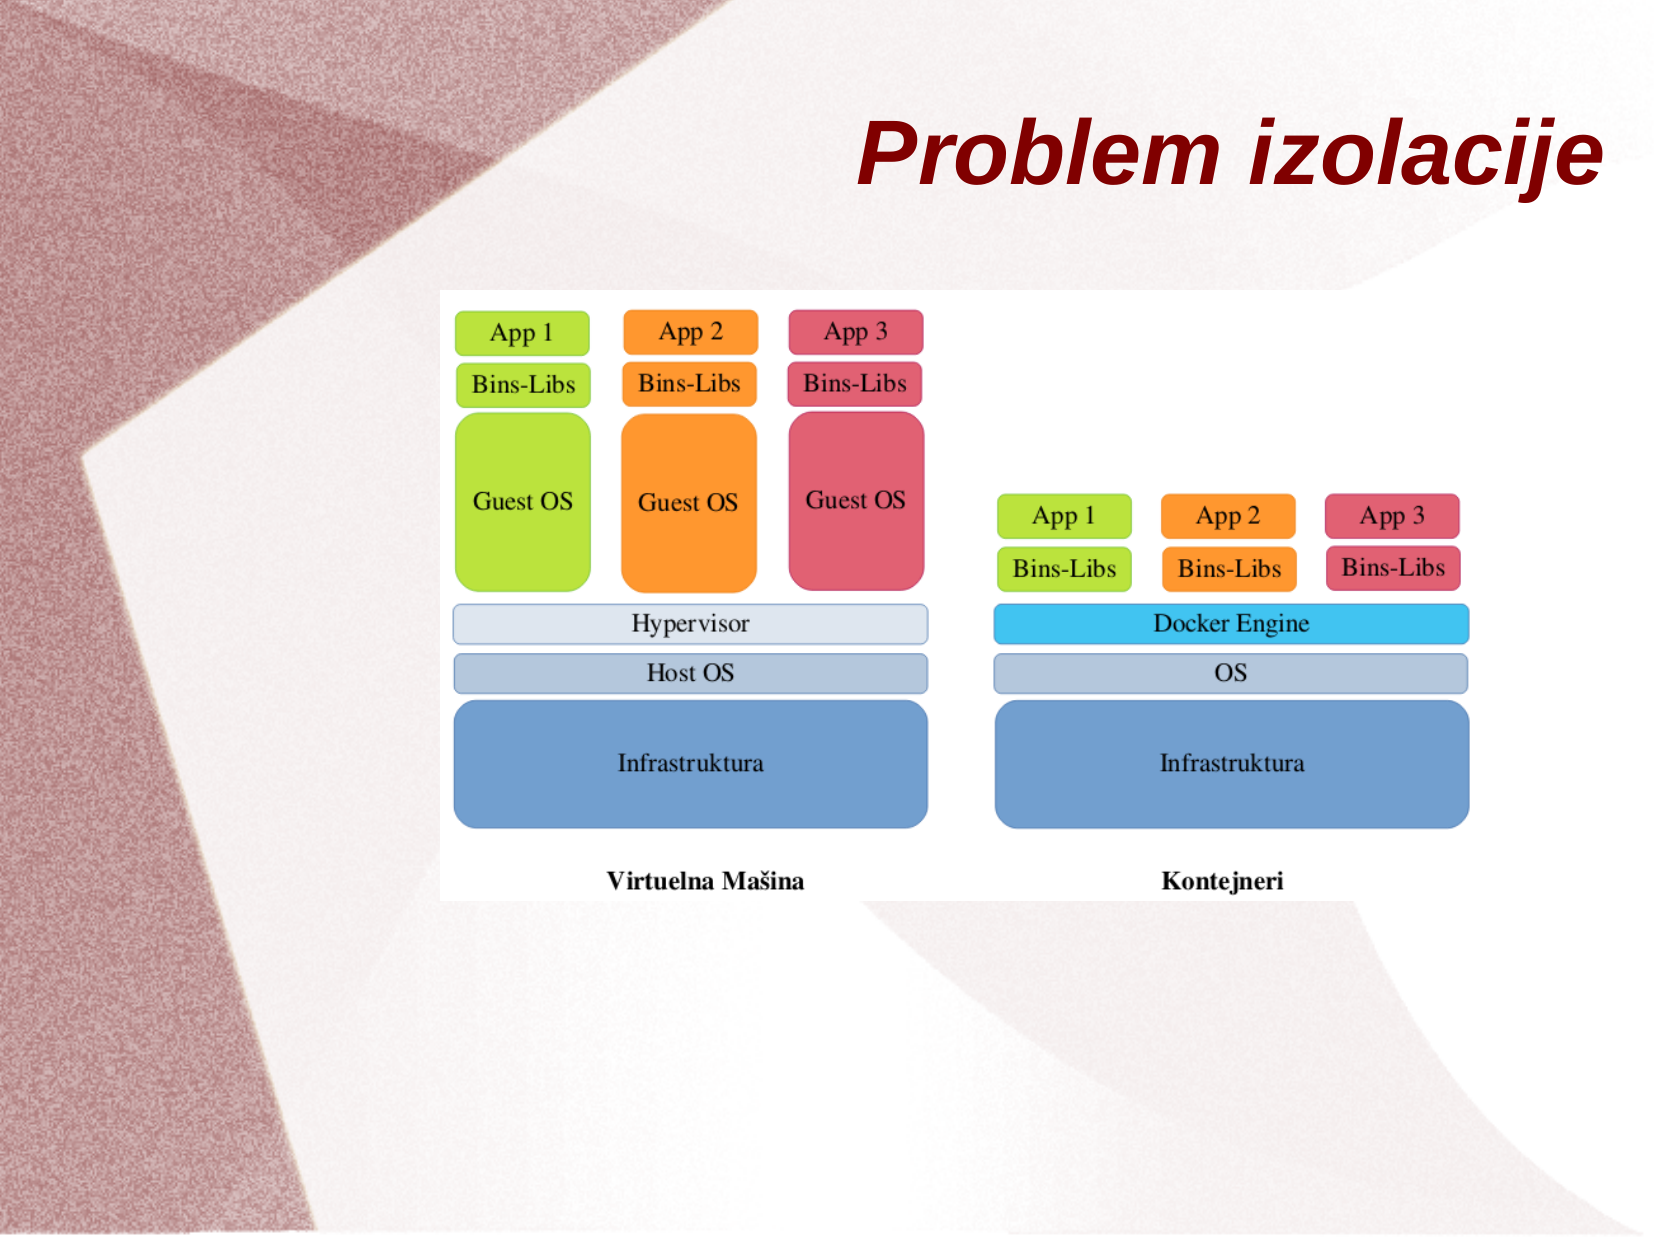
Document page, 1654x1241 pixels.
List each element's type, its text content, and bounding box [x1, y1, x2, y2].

picture [0, 0, 1654, 1241]
title Problem izolacije [596, 50, 1607, 256]
